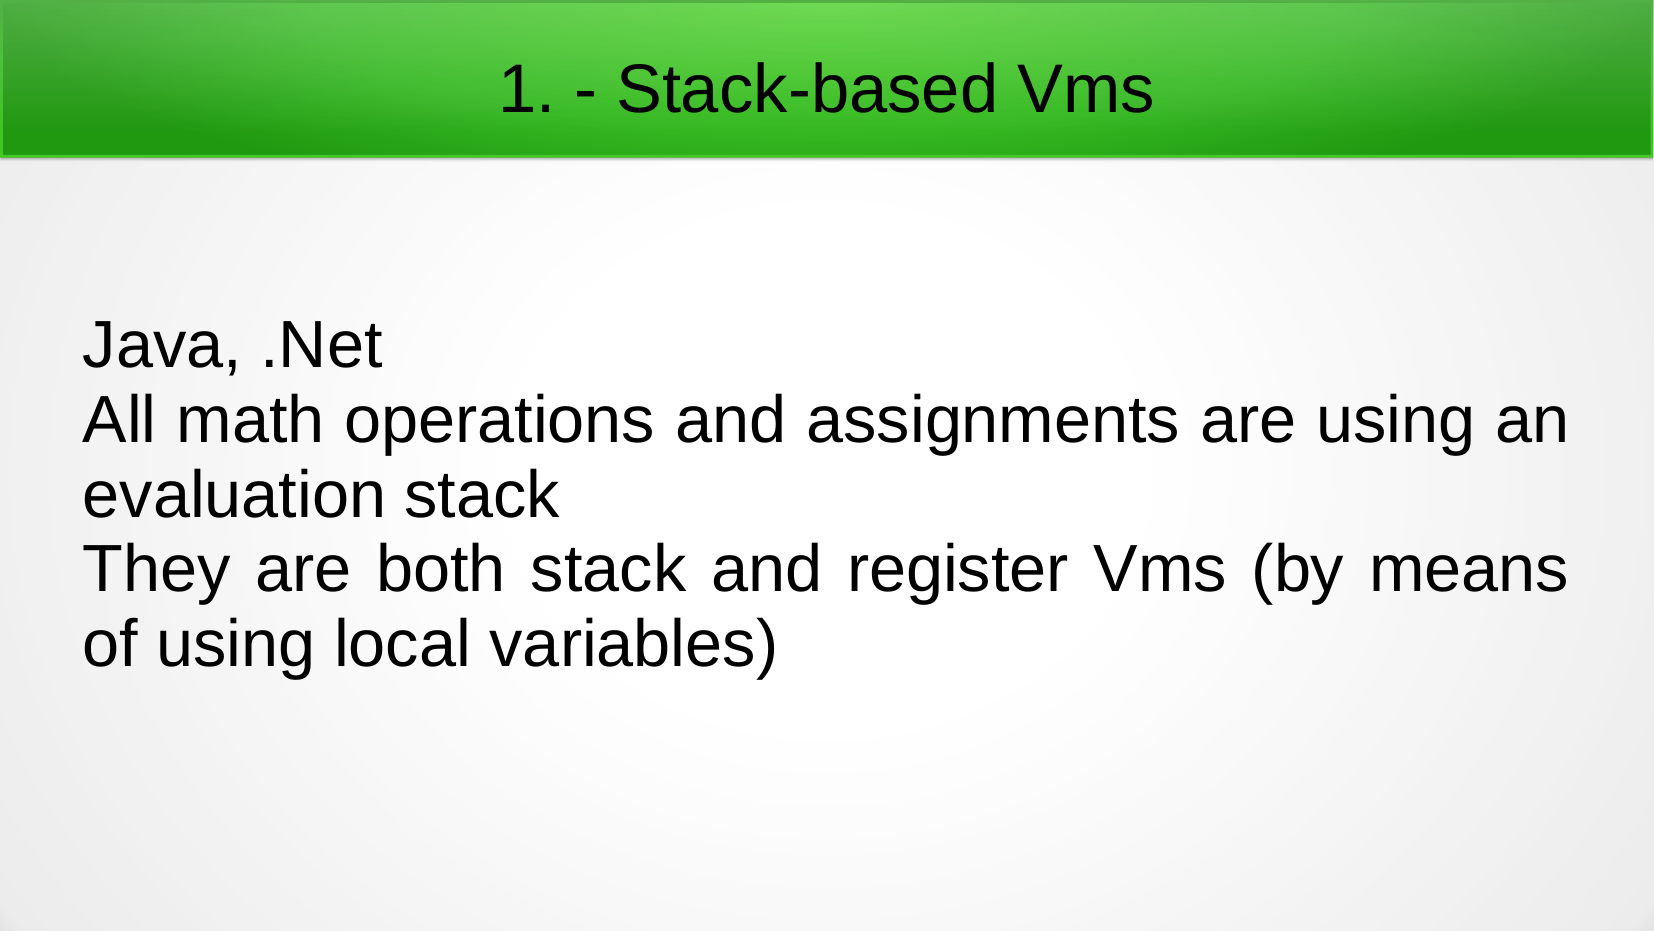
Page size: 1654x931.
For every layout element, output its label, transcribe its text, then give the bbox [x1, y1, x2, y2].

title 1. - Stack-based Vms [82, 35, 1571, 142]
subtitle Java, .Net All math operations and assignments are using an evaluation stack They are both stack and register Vms (by means of using local variables) [82, 224, 1571, 764]
